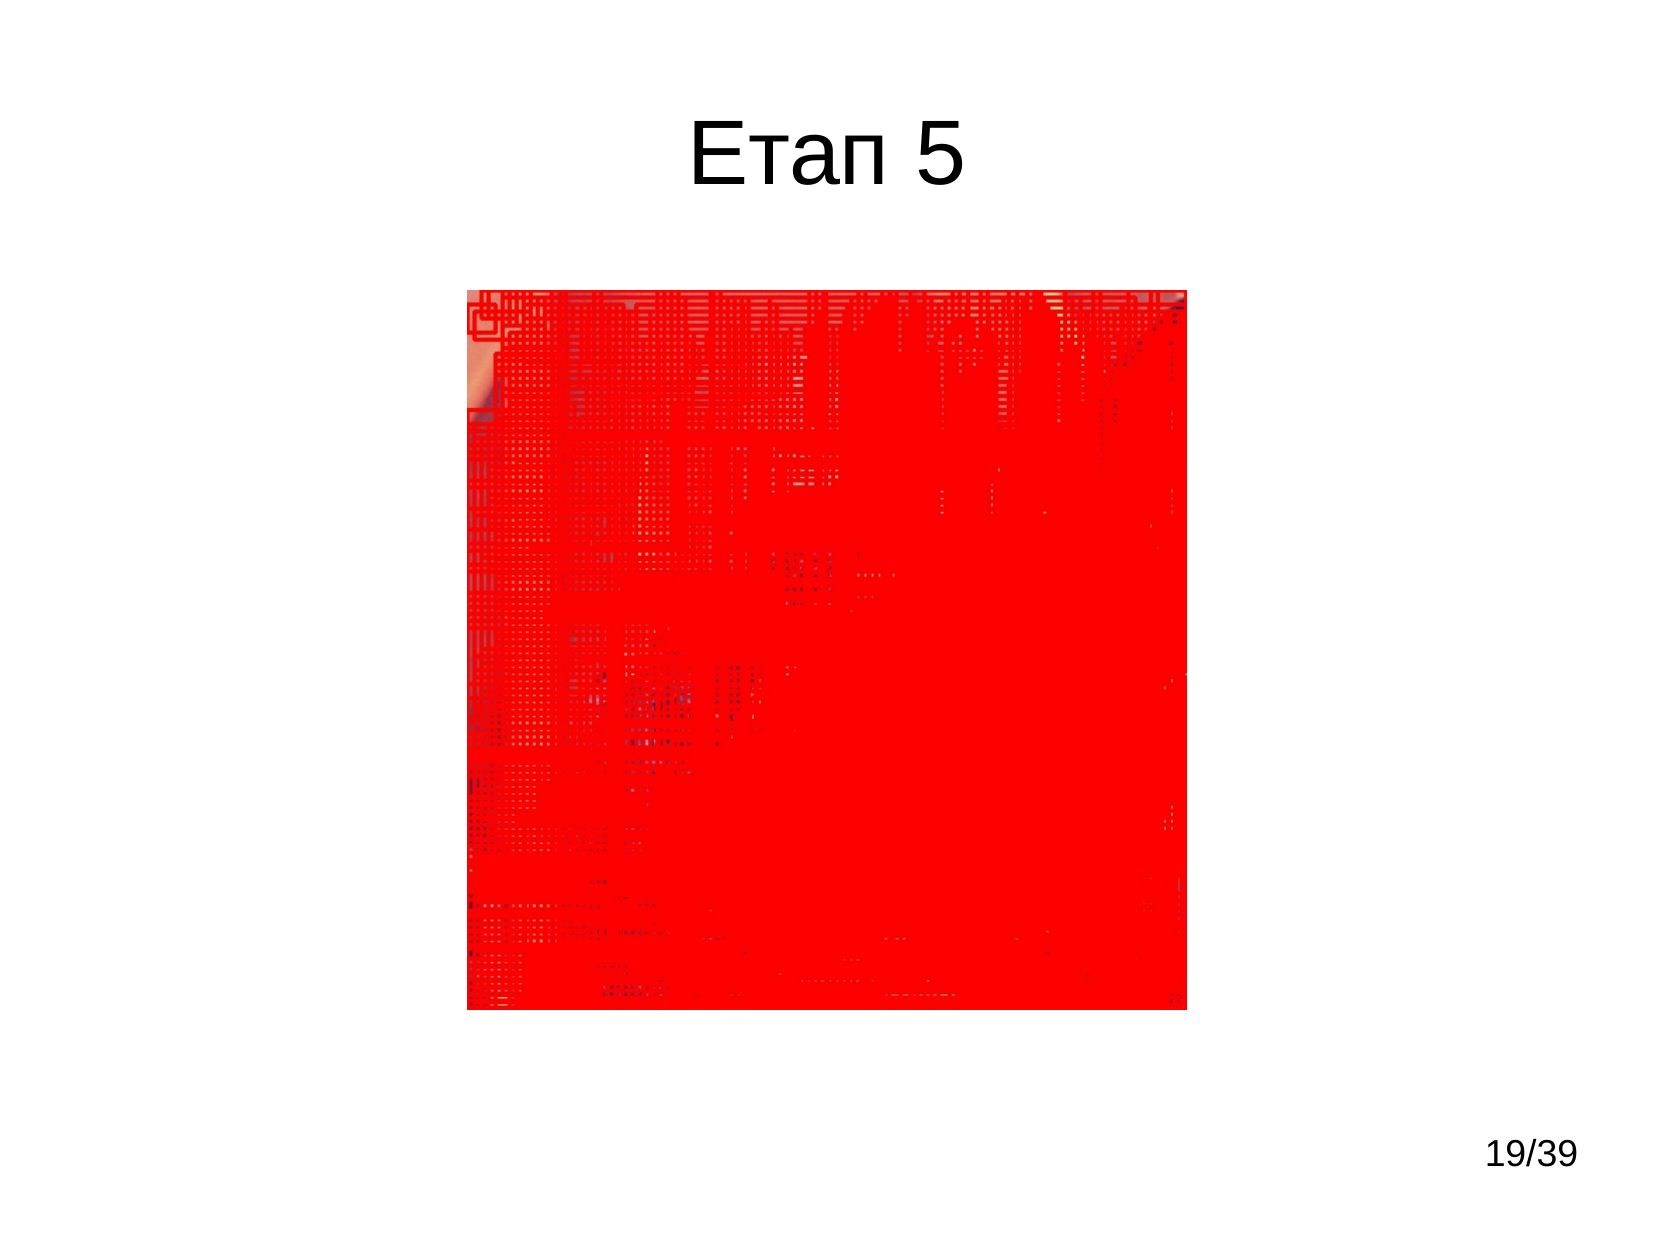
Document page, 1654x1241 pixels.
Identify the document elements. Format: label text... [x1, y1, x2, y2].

text_box 19/39 [1470, 1125, 1606, 1182]
title Етап 5 [82, 49, 1571, 257]
picture [467, 290, 1187, 1010]
